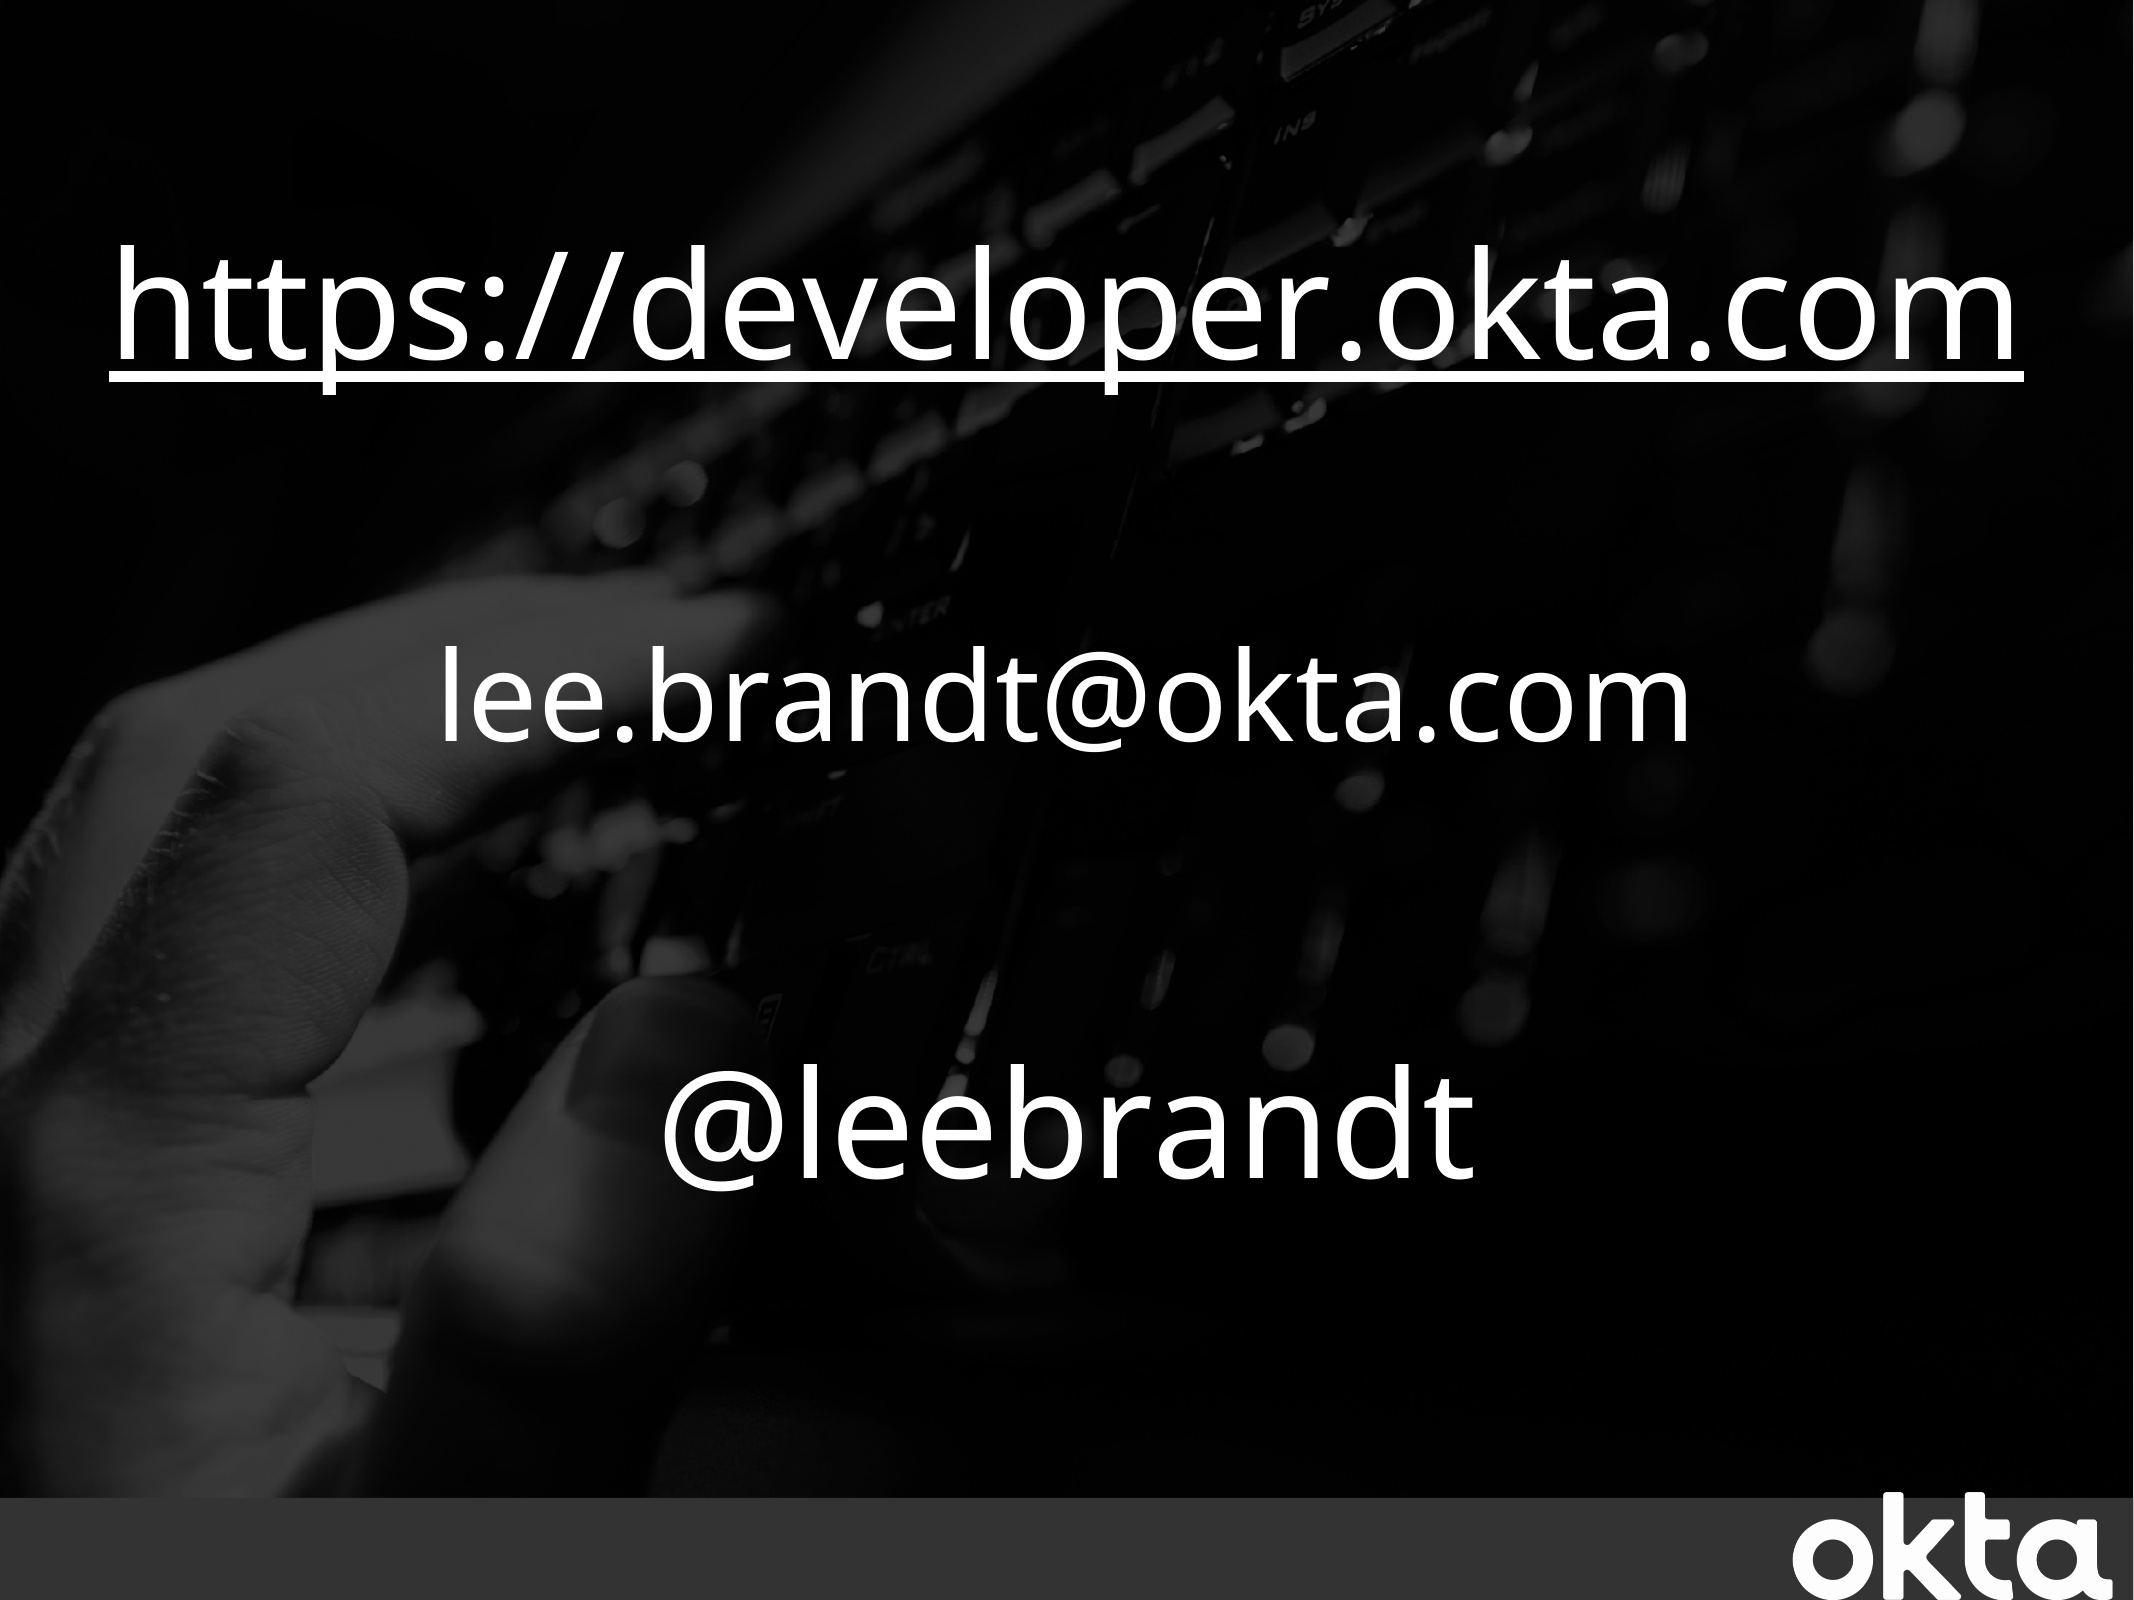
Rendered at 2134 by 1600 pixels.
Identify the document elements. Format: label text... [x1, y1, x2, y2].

text_box https://developer.okta.com [100, 201, 2033, 398]
picture [0, 0, 2134, 1600]
text_box lee.brandt@okta.com [420, 609, 1713, 774]
text_box @leebrandt [641, 1021, 1492, 1217]
